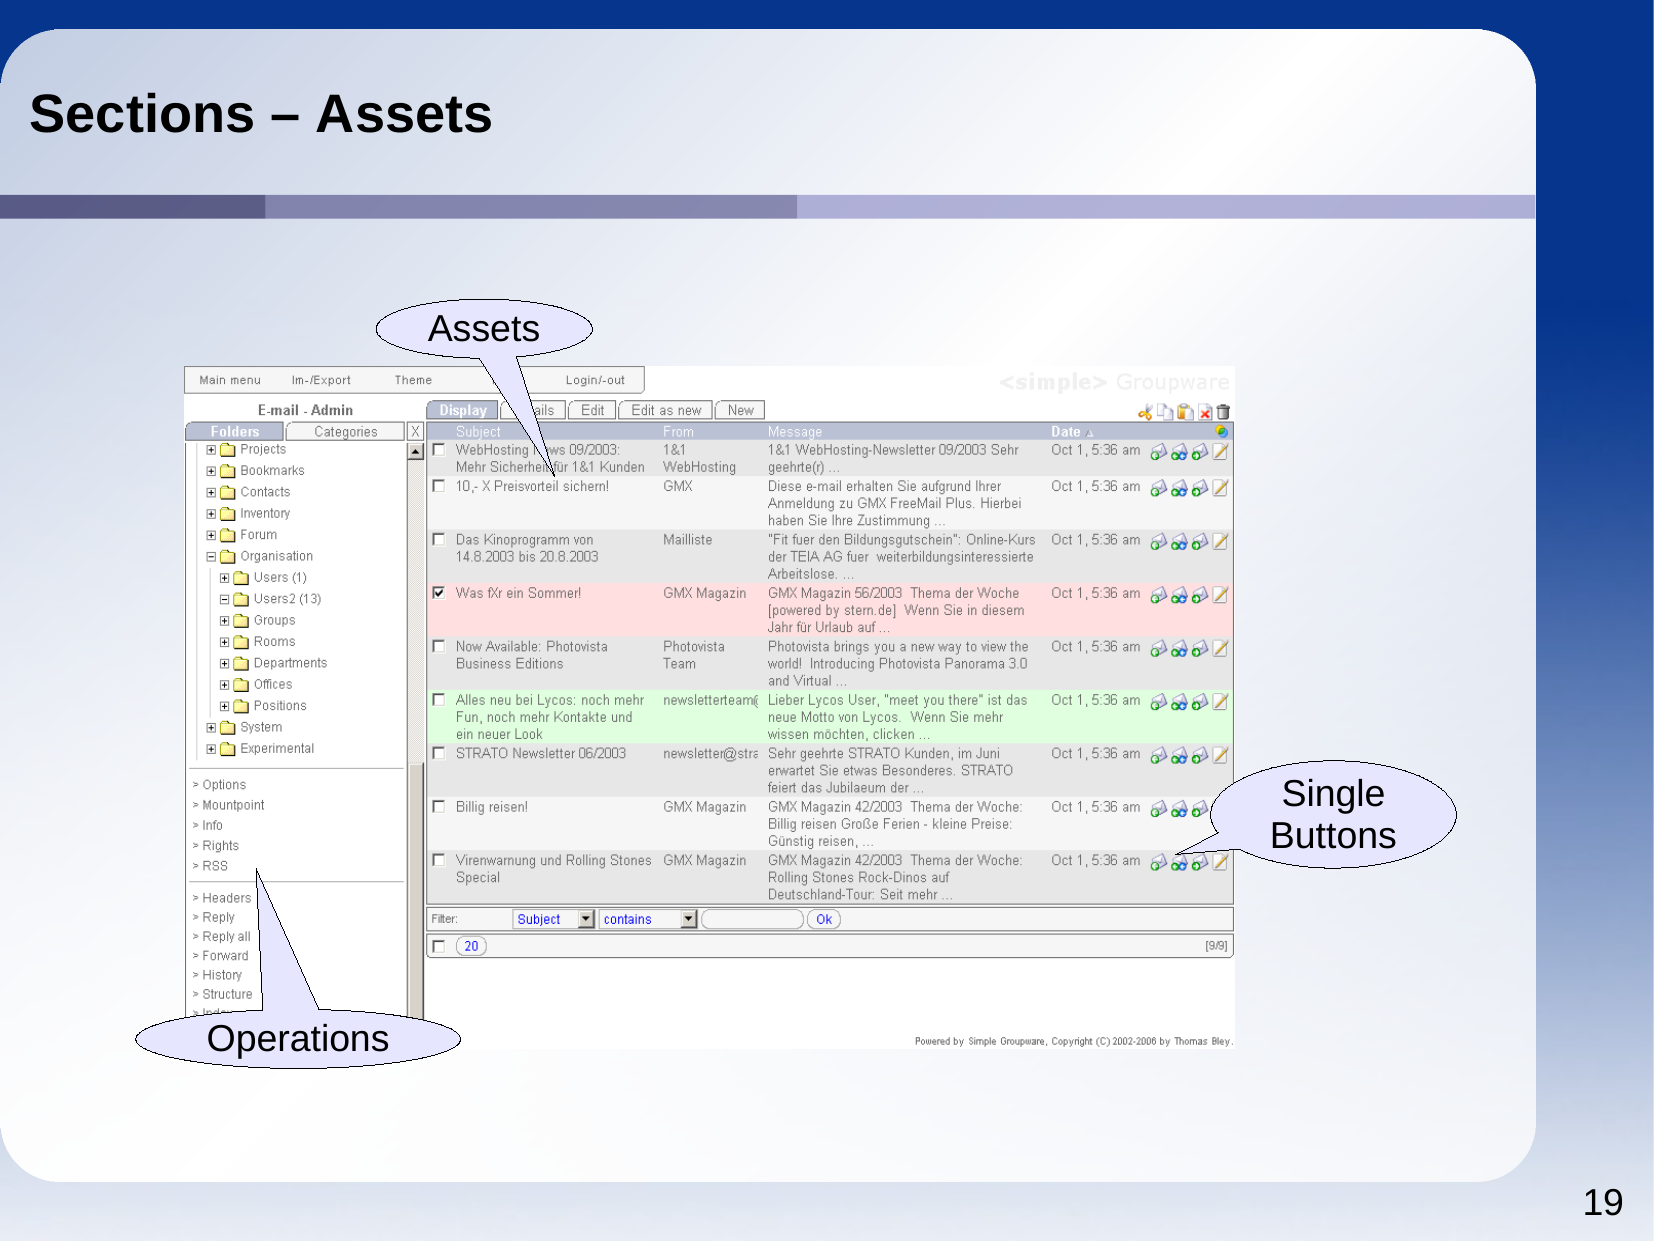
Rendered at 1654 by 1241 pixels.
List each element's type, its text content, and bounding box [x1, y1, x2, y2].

picture [184, 366, 1235, 1049]
title Sections – Assets [29, 49, 1506, 178]
text_box Assets [376, 299, 593, 477]
picture [0, 0, 1654, 1241]
text_box Operations [135, 868, 461, 1069]
text_box Single Buttons [1175, 760, 1457, 869]
